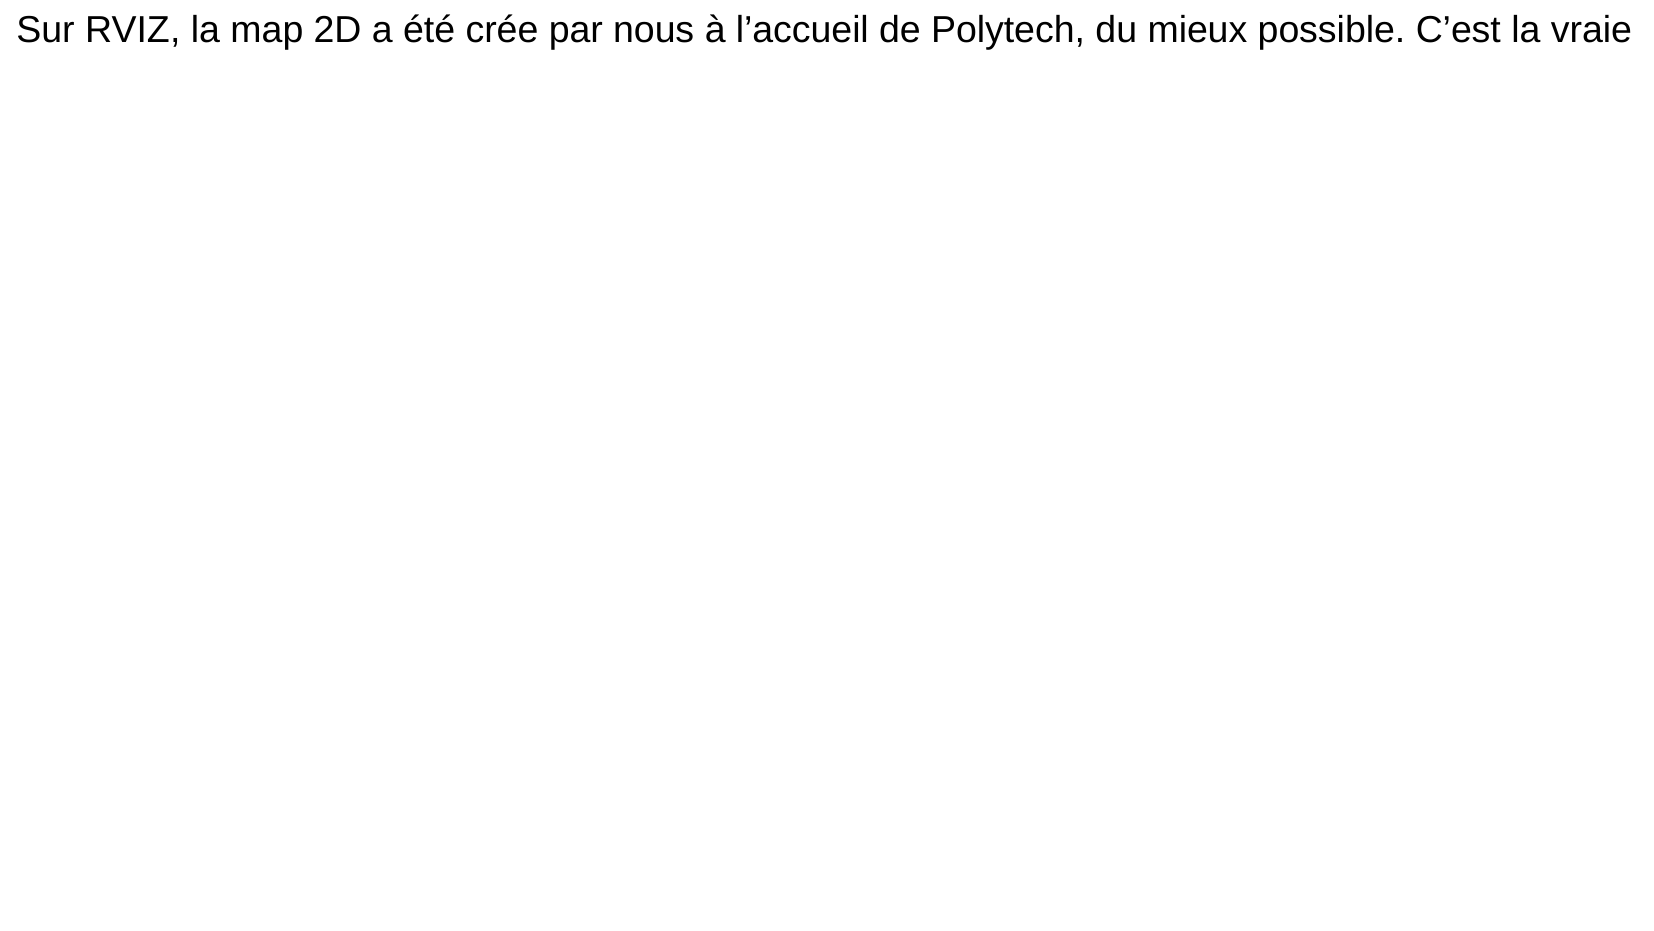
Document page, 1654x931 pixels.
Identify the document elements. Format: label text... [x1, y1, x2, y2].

text_box Sur RVIZ, la map 2D a été crée par nous à l’accueil de Polytech, du mieux possible. C’est la vraie [1, 0, 1648, 58]
